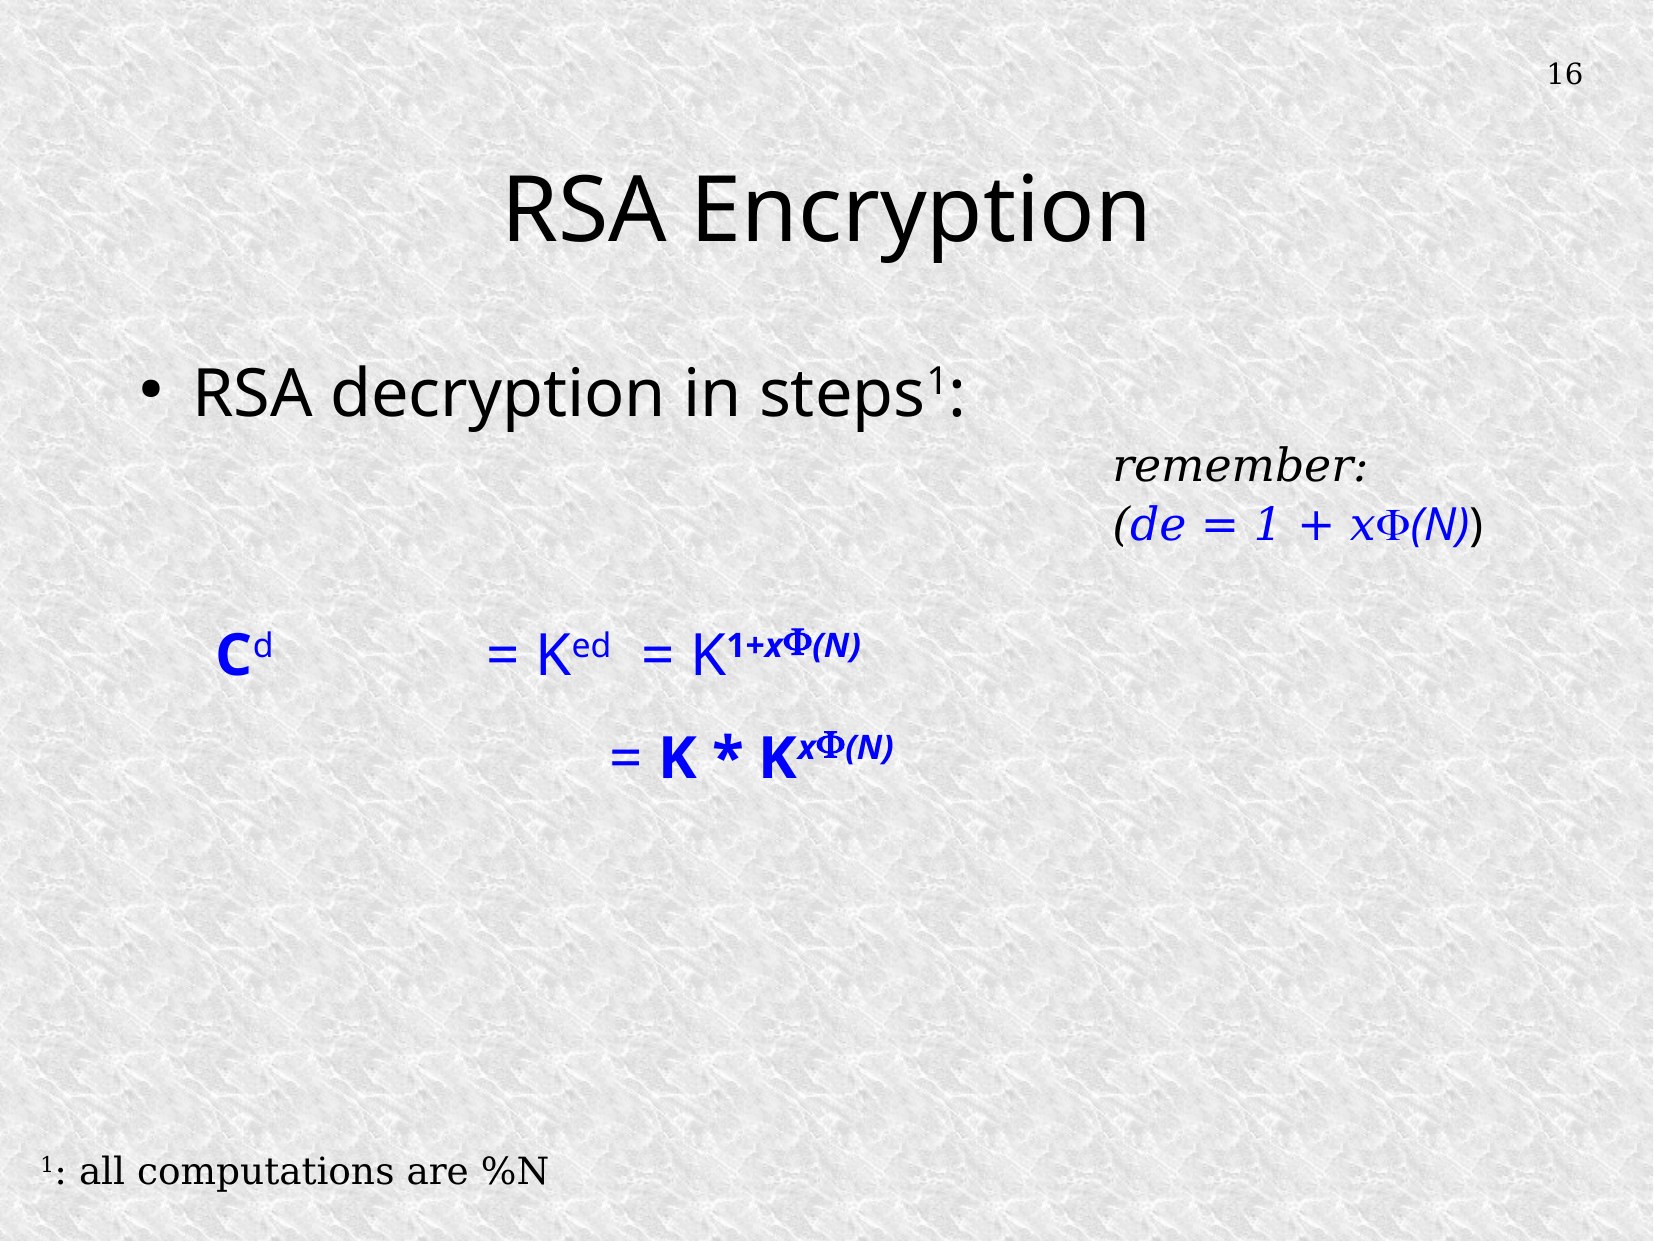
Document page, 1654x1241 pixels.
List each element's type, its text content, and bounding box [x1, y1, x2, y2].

title RSA Encryption [121, 102, 1533, 311]
picture [0, 0, 1654, 1241]
text_box 1: all computations are %N [40, 1149, 550, 1195]
list RSA decryption in steps1: [121, 344, 1533, 1127]
text_box Cd = Ked = K1+xF(N) = K * KxF(N) [121, 613, 1493, 807]
text_box remember: (de = 1 + xF(N)) [1112, 438, 1589, 551]
